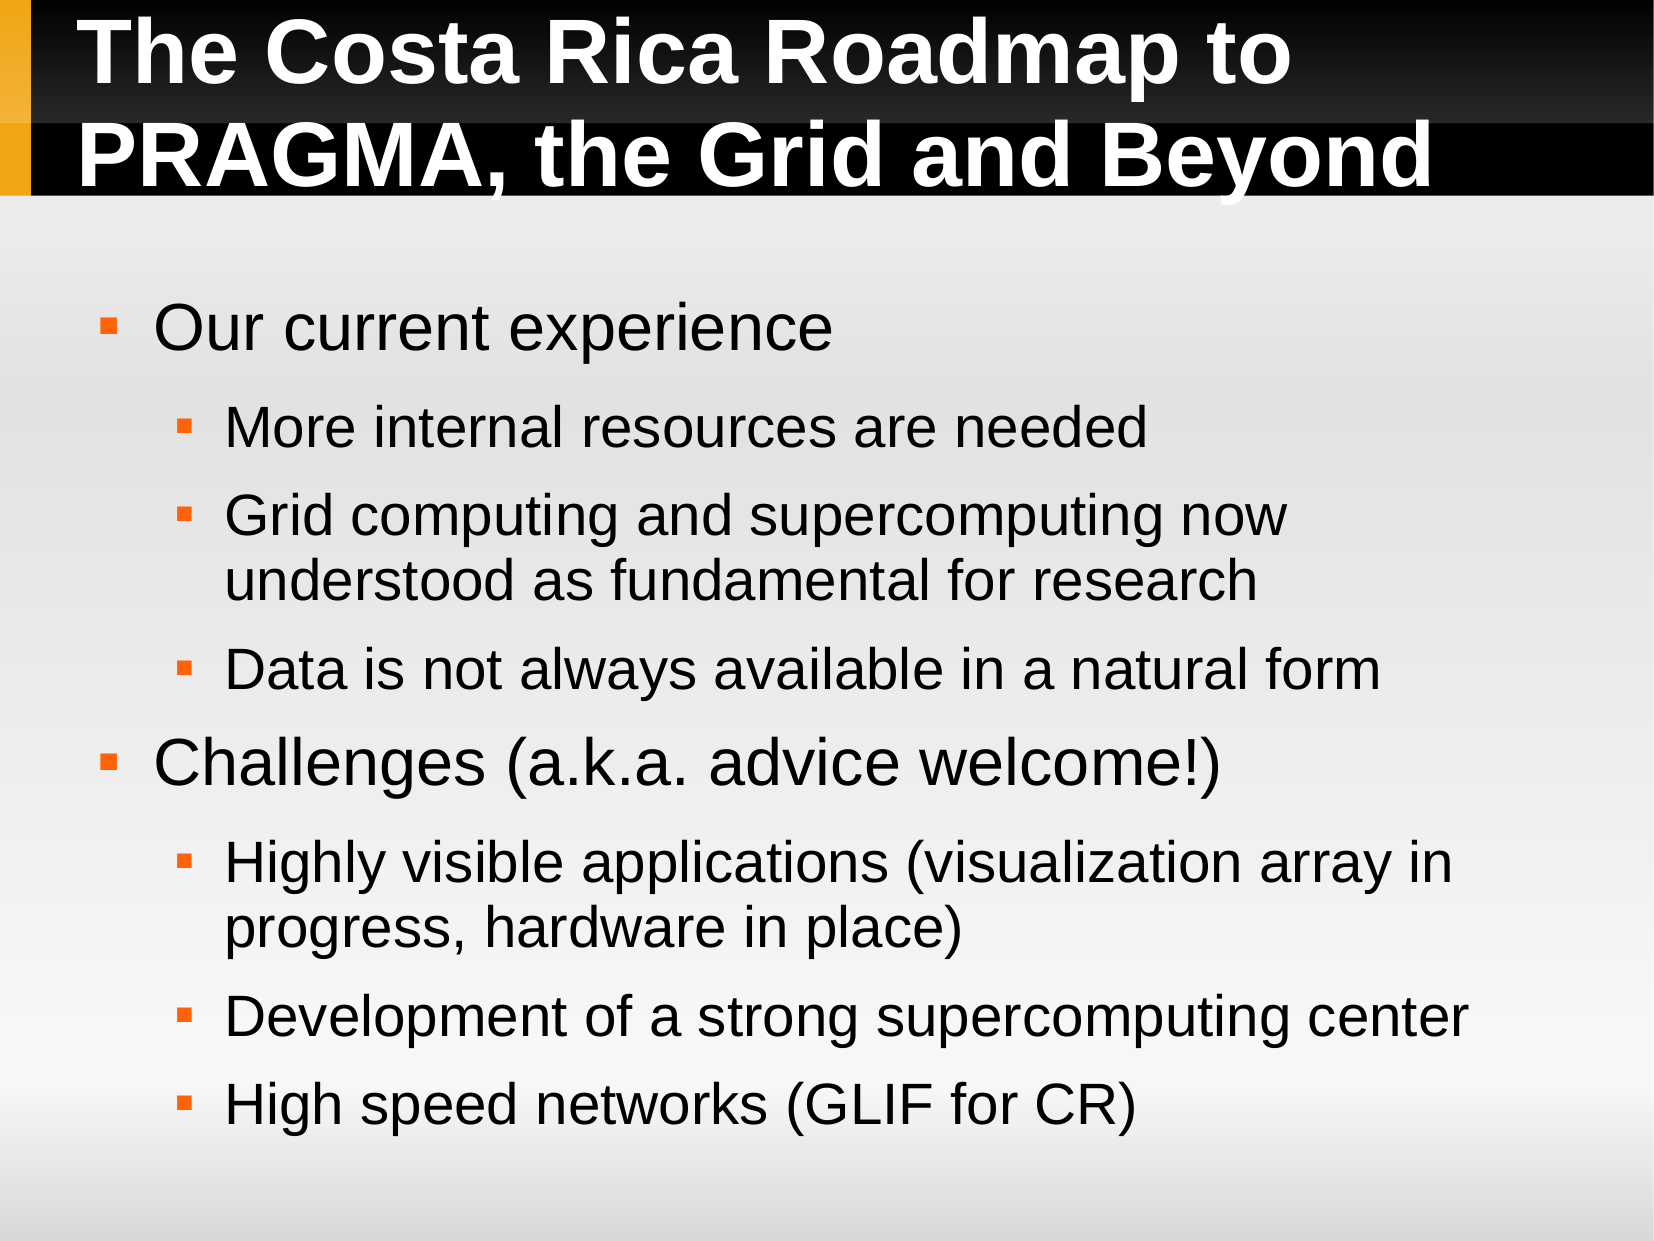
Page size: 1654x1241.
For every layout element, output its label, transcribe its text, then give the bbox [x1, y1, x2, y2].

picture [0, 0, 1654, 1241]
list Our current experience More internal resources are needed Grid computing and supercomputing now understood as fundamental for research Data is not always available in a natural form Challenges (a.k.a. advice welcome!) Highly visible applications (visualization array in progress, hardware in place) Development of a strong supercomputing center High speed networks (GLIF for CR) [82, 290, 1571, 1138]
title The Costa Rica Roadmap to PRAGMA, the Grid and Beyond [76, 1, 1565, 207]
